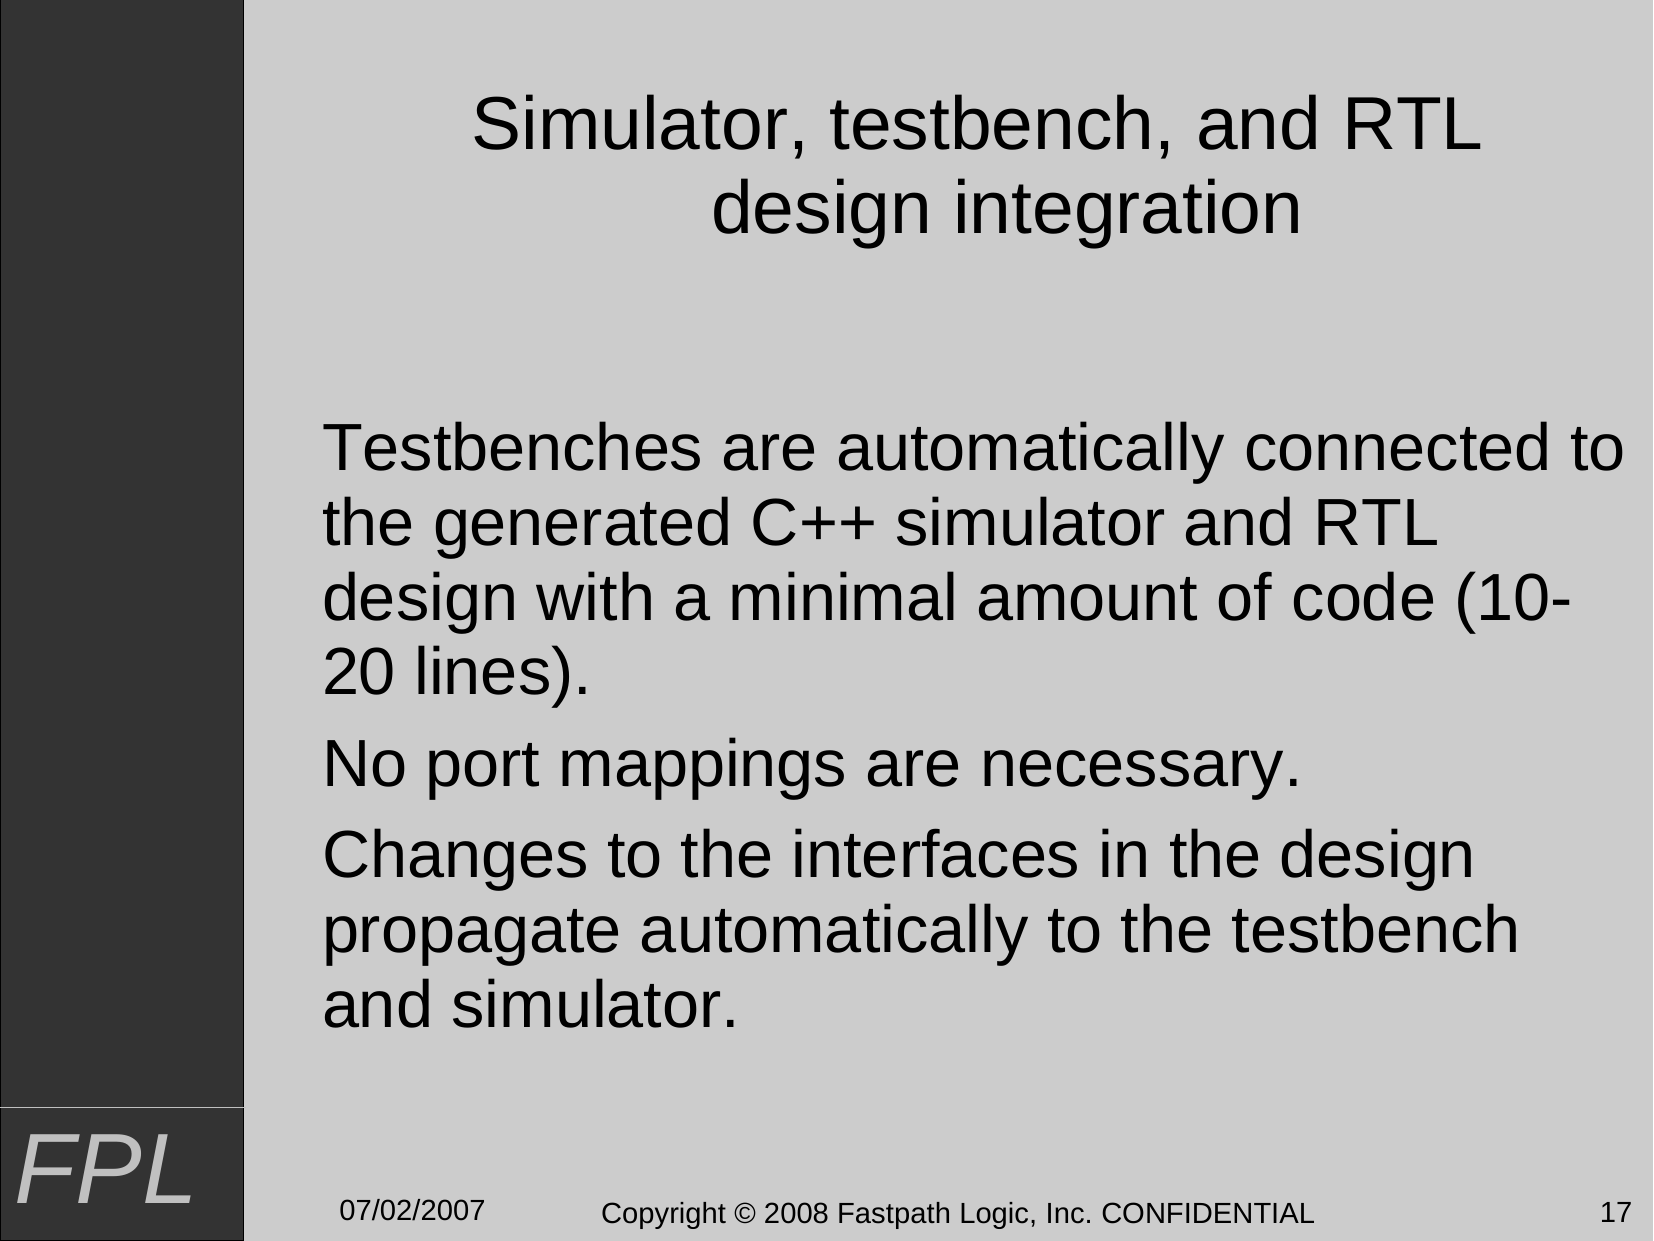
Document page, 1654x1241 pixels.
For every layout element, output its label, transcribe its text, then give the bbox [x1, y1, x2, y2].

title Simulator, testbench, and RTL design integration [426, 54, 1529, 272]
subtitle Testbenches are automatically connected to the generated C++ simulator and RTL design with a minimal amount of code (10-20 lines). No port mappings are necessary. Changes to the interfaces in the design propagate automatically to the testbench and simulator. [322, 272, 1634, 1179]
